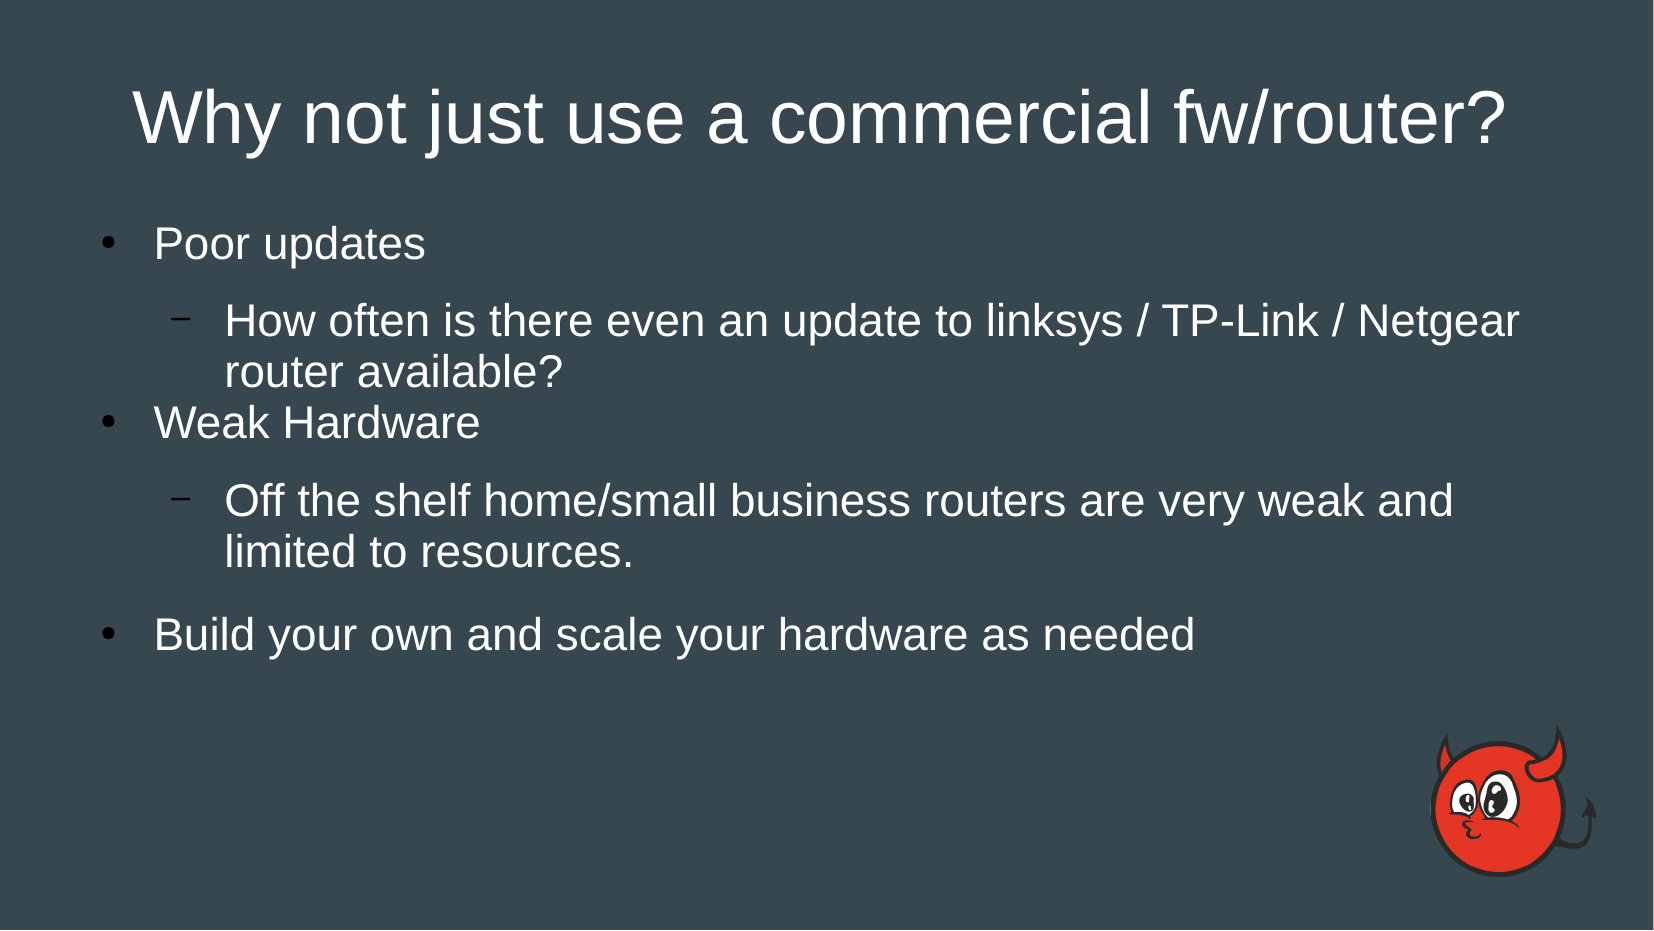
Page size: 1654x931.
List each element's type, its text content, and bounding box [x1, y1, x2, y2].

list Poor updates How often is there even an update to linksys / TP-Link / Netgear router available? Weak Hardware Off the shelf home/small business routers are very weak and limited to resources. Build your own and scale your hardware as needed [82, 217, 1571, 757]
picture [1427, 717, 1598, 888]
title Why not just use a commercial fw/router? [110, 39, 1531, 196]
